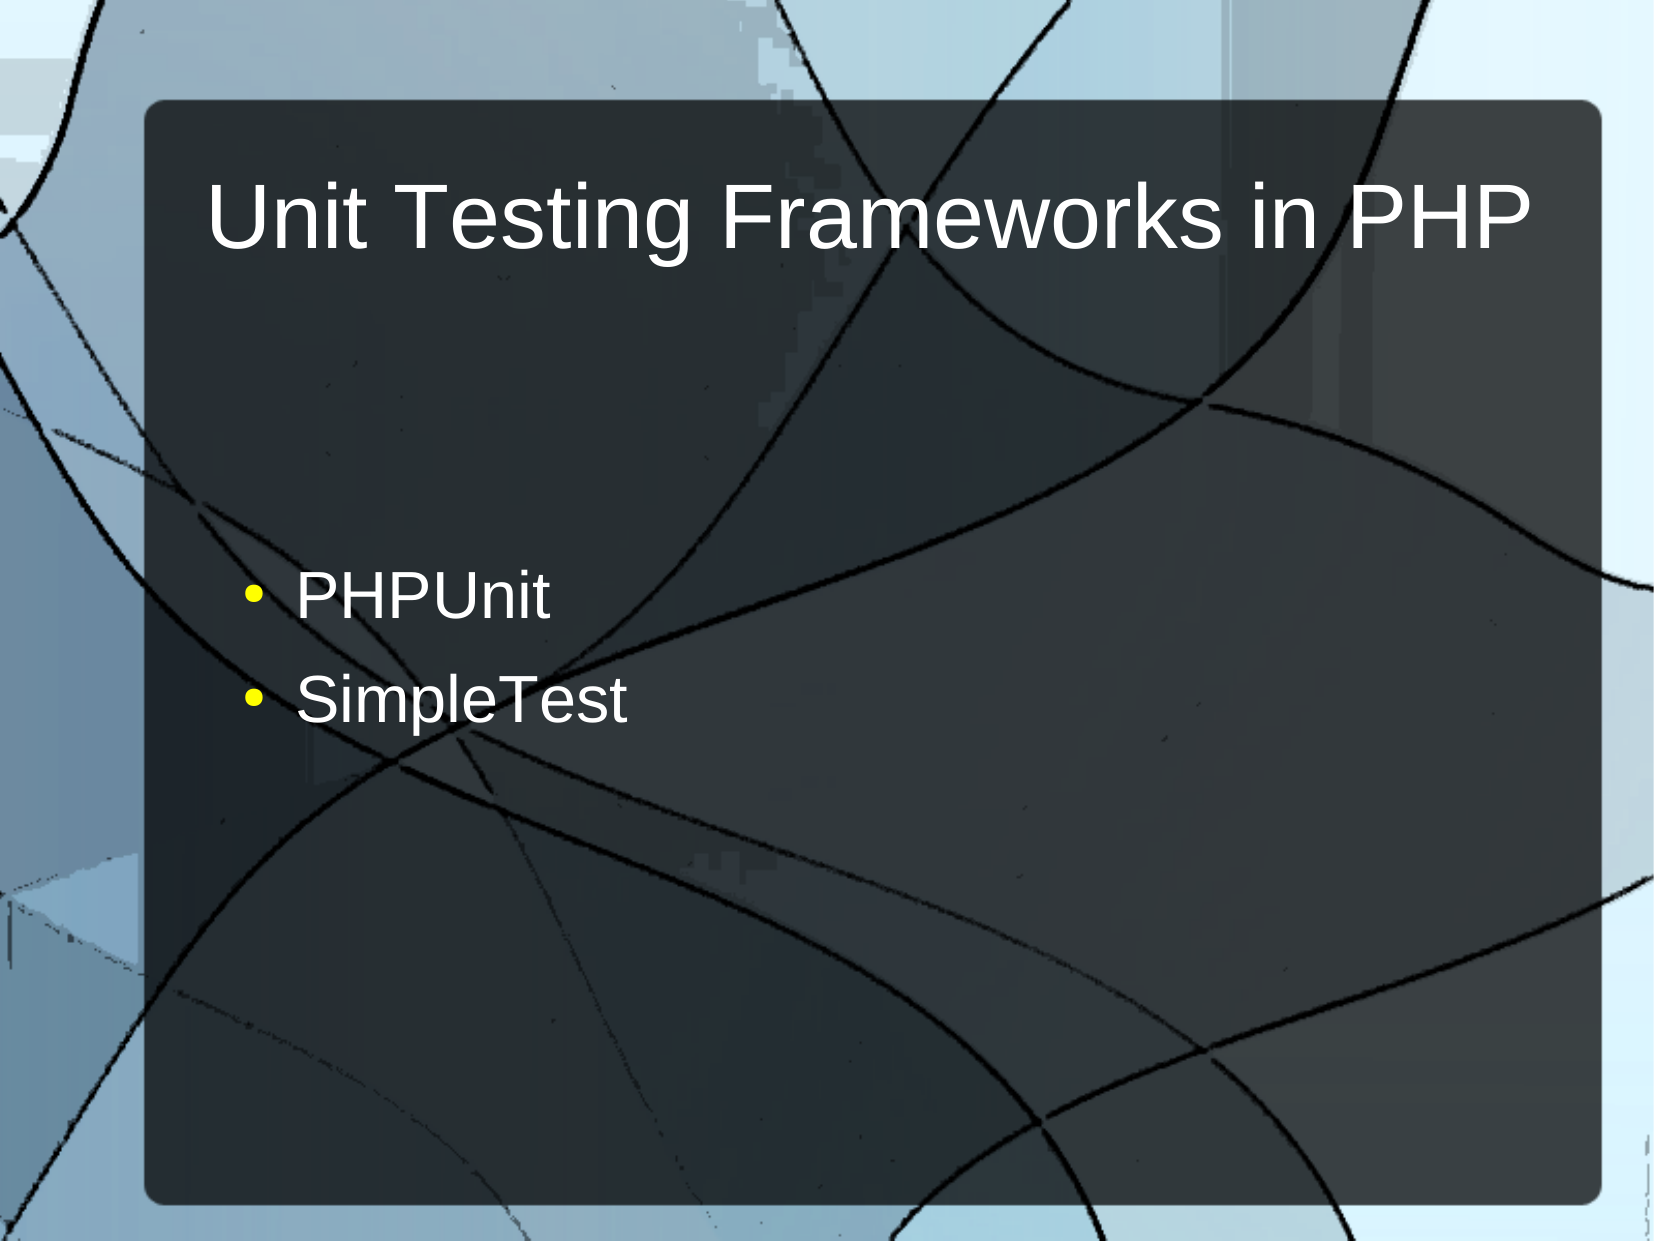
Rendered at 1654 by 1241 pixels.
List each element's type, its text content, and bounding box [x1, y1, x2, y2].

list PHPUnit SimpleTest [206, 349, 1571, 1019]
picture [0, 0, 1654, 1241]
title Unit Testing Frameworks in PHP [159, 115, 1583, 318]
